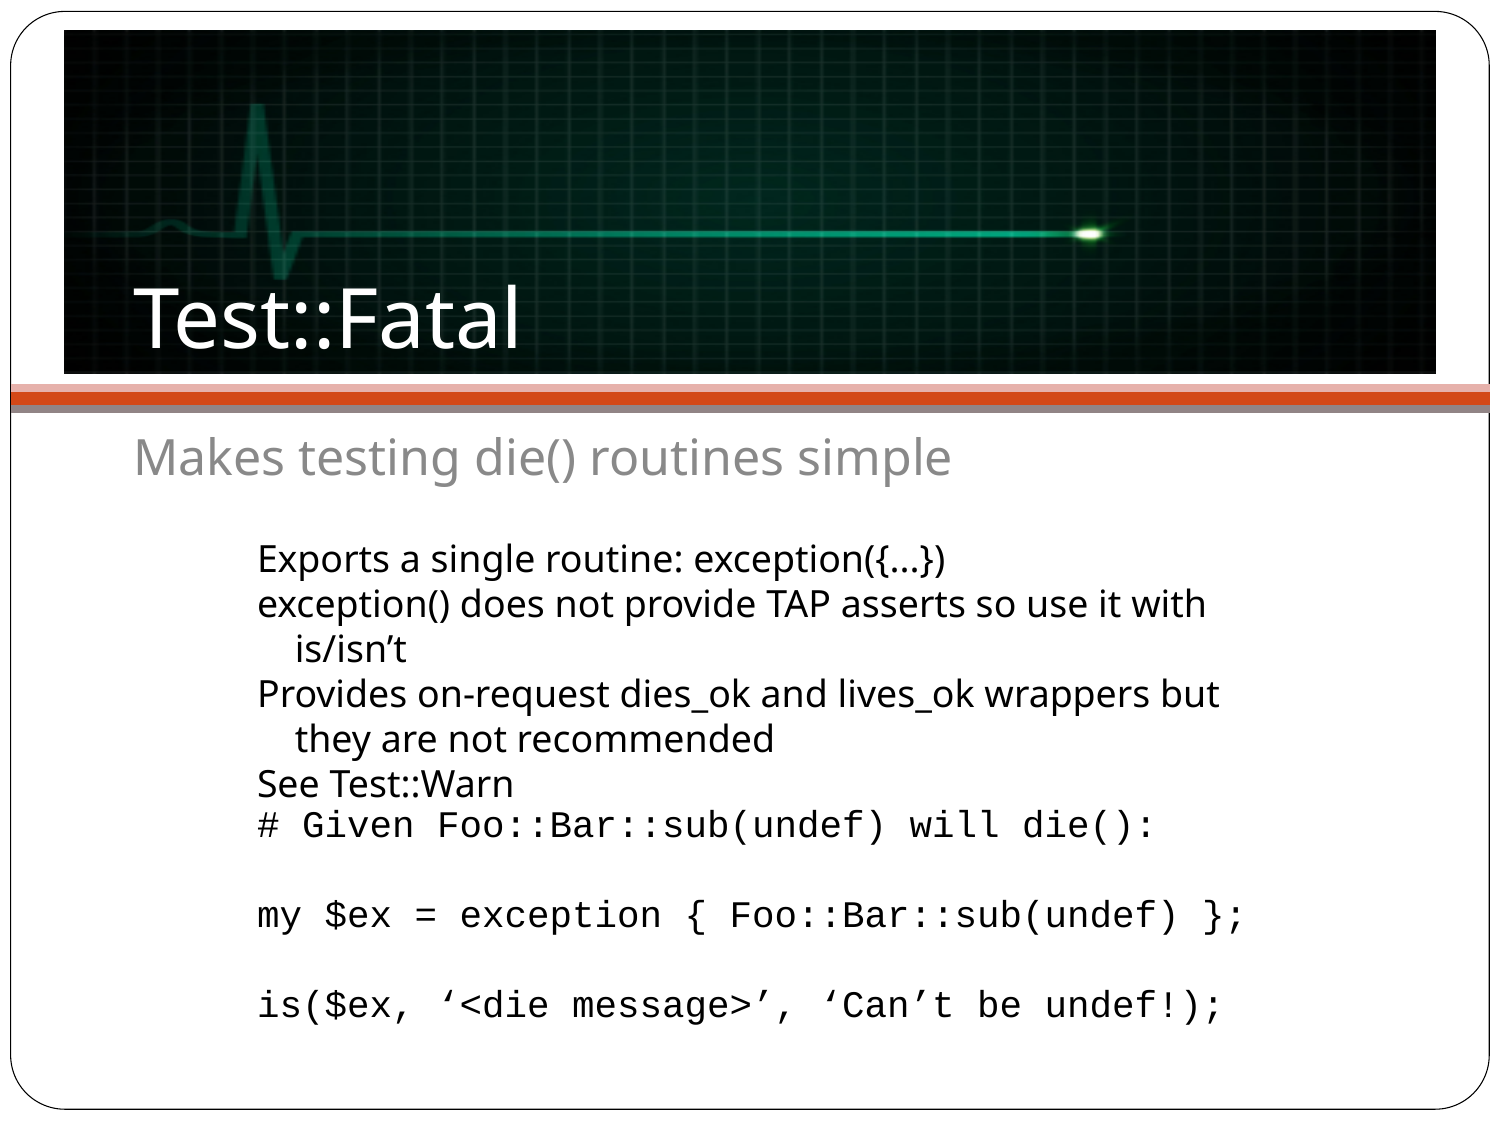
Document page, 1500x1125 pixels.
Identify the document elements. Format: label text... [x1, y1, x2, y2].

text_box # Given Foo::Bar::sub(undef) will die(): my $ex = exception { Foo::Bar::sub(undef) }; is($ex, ‘<die message>’, ‘Can’t be undef!); [242, 792, 1268, 1036]
list Makes testing die() routines simple [118, 417, 1394, 638]
text_box Exports a single routine: exception({...}) exception() does not provide TAP asserts so use it with is/isn’t Provides on-request dies_ok and lives_ok wrappers but they are not recommended See Test::Warn [242, 527, 1258, 770]
title Test::Fatal [118, 156, 1394, 380]
picture [64, 30, 1436, 374]
